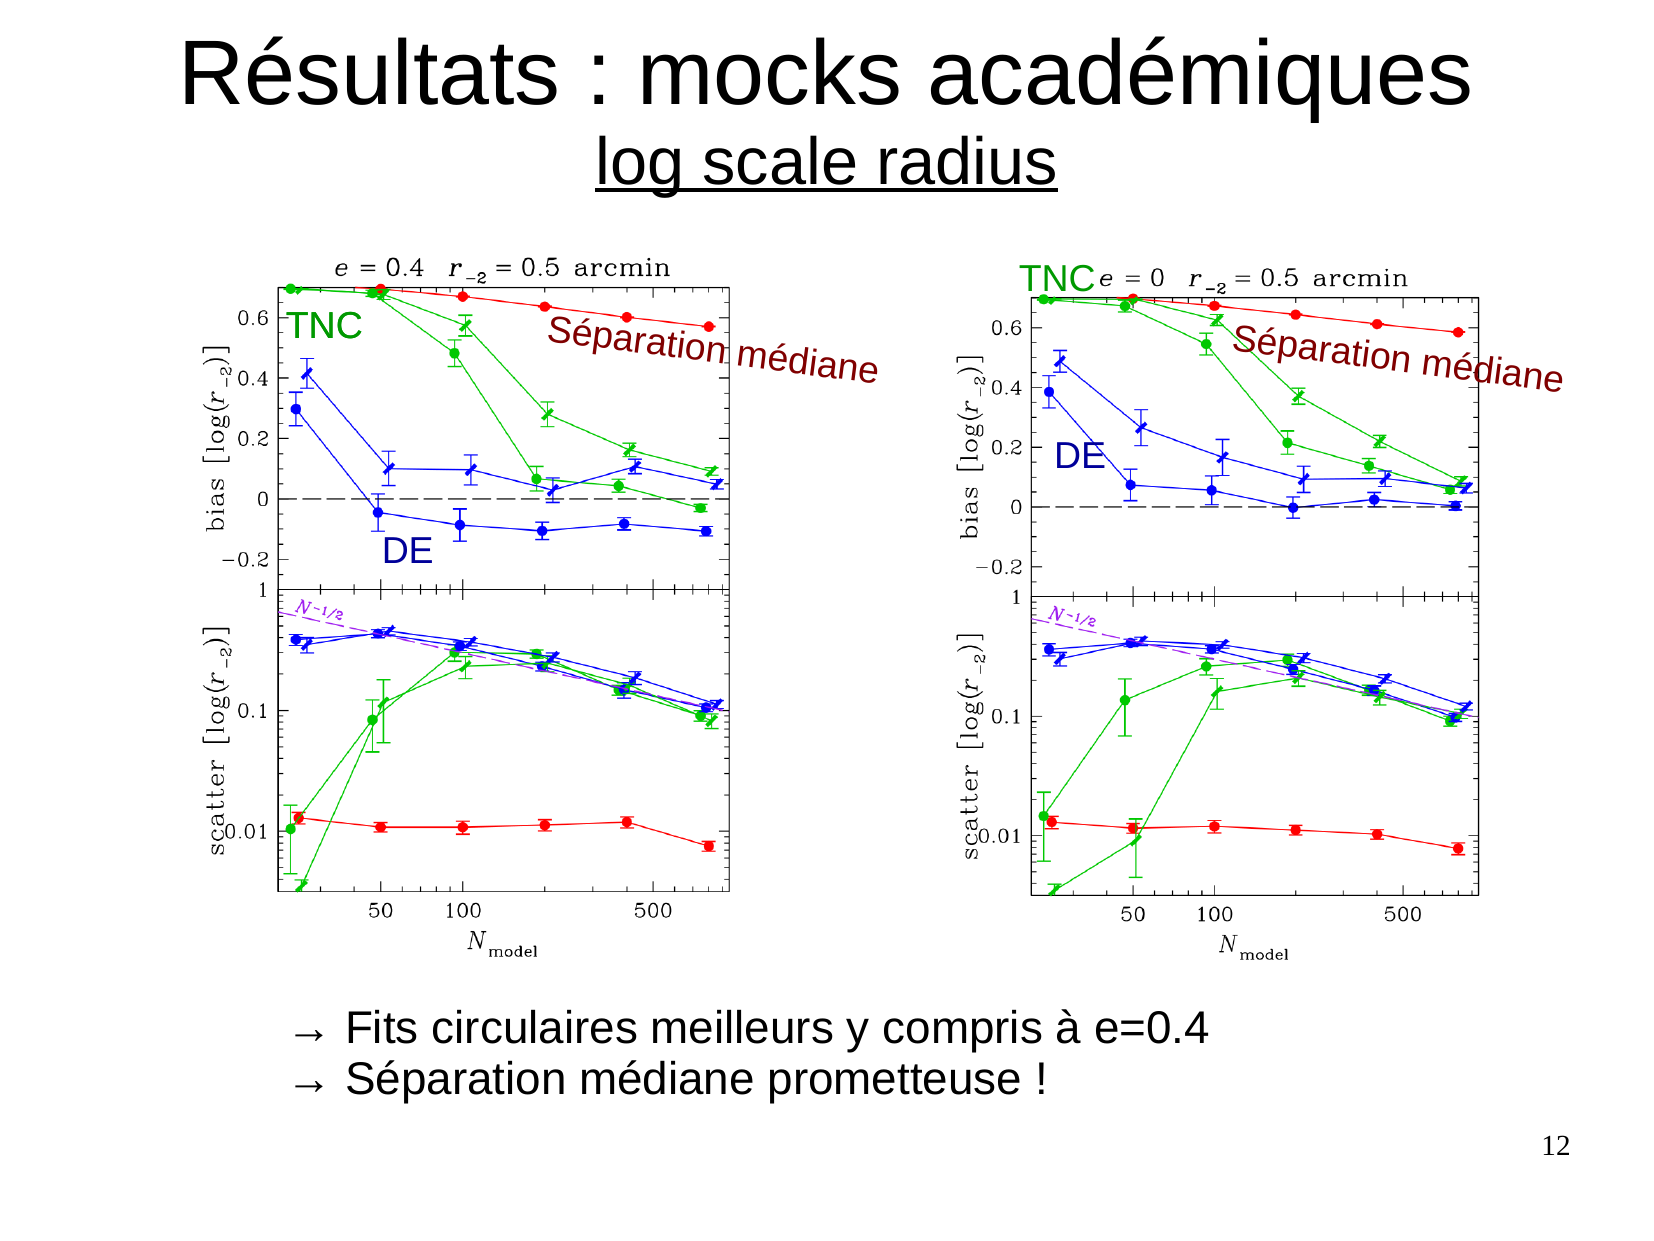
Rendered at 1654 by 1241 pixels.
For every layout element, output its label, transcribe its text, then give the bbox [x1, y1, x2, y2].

text_box TNC [1003, 250, 1111, 308]
picture [202, 225, 758, 966]
text_box → Fits circulaires meilleurs y compris à e=0.4 → Séparation médiane prometteuse ! [271, 994, 1394, 1112]
text_box DE [367, 521, 449, 579]
title Résultats : mocks académiques log scale radius [82, 21, 1571, 199]
text_box Séparation médiane [1214, 307, 1583, 411]
text_box DE [1039, 427, 1122, 485]
picture [956, 236, 1507, 969]
text_box TNC [271, 297, 378, 355]
text_box Séparation médiane [529, 298, 898, 402]
